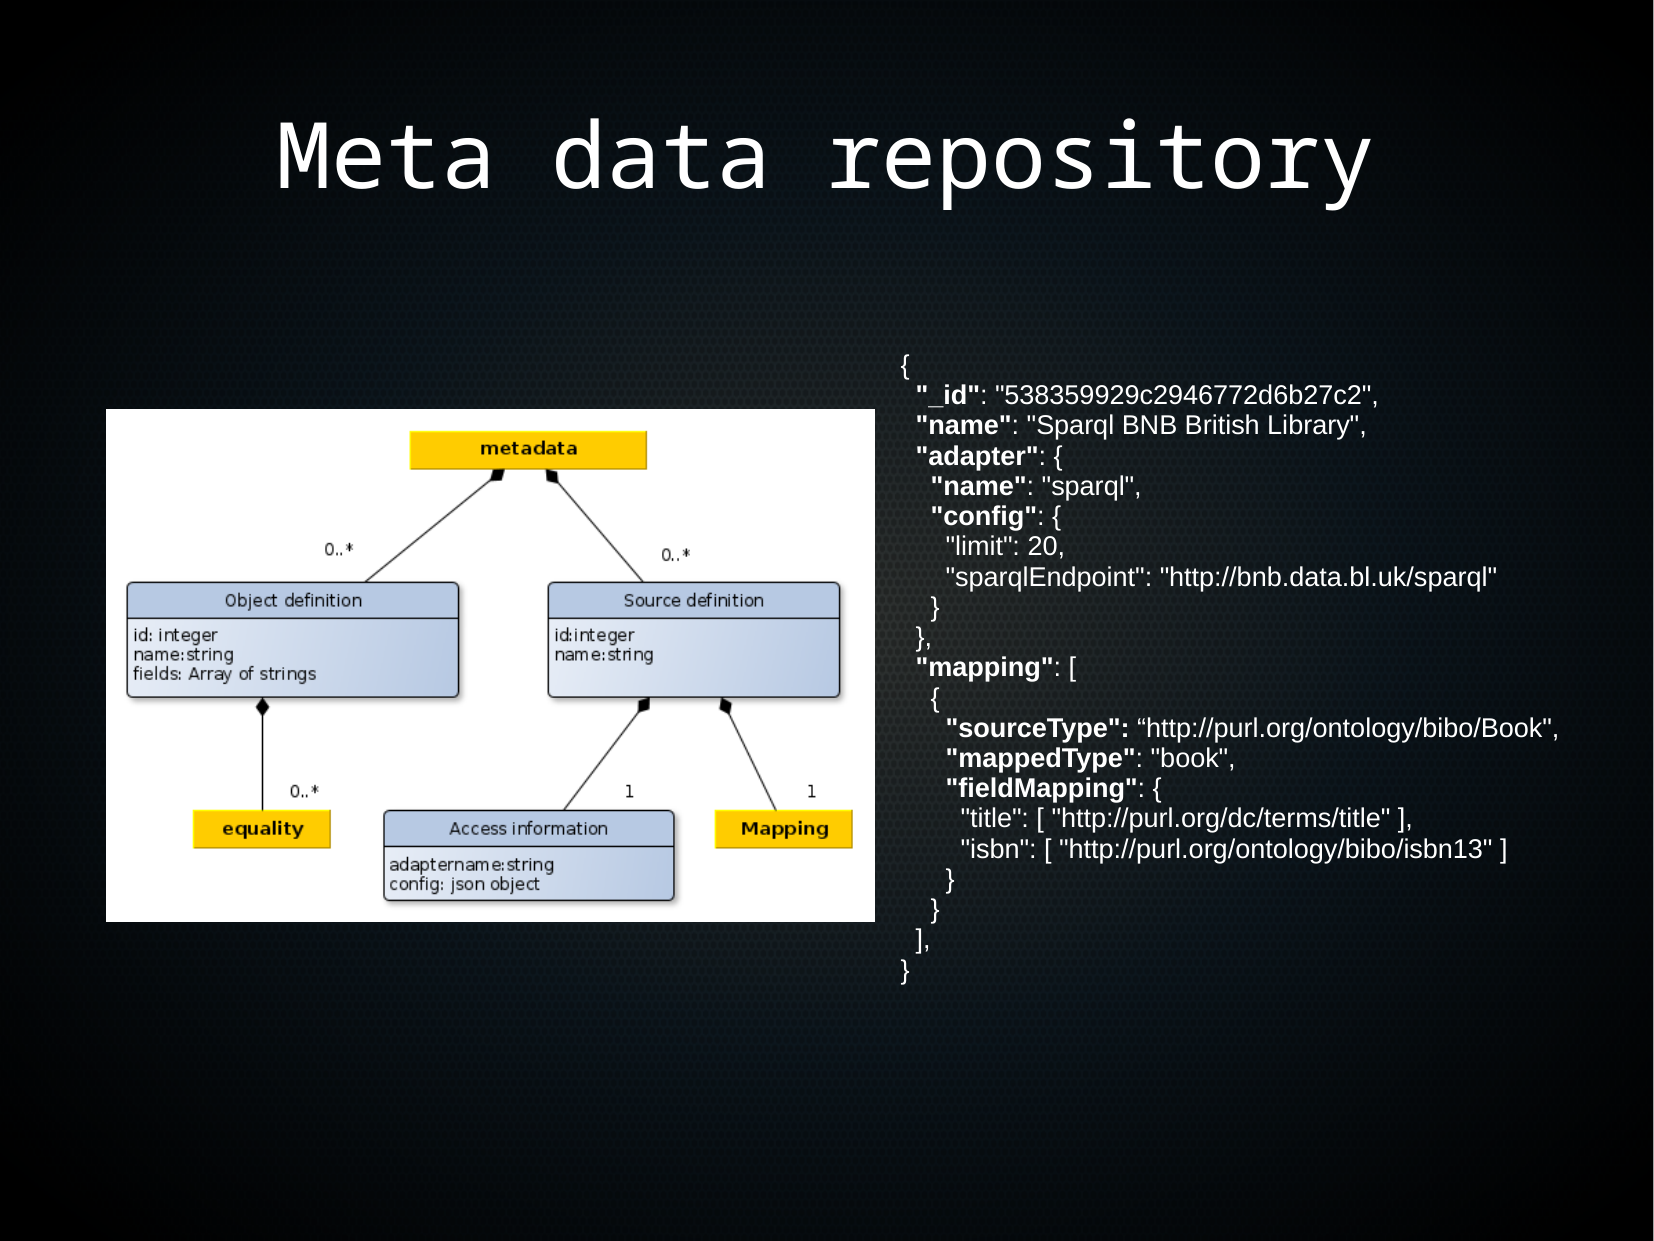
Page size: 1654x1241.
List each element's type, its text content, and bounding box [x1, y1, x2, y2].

picture [0, 0, 1654, 1241]
text_box { "_id": "538359929c2946772d6b27c2", "name": "Sparql BNB British Library", "adapter": { "name": "sparql", "config": { "limit": 20, "sparqlEndpoint": "http://bnb.data.bl.uk/sparql" } }, "mapping": [ { "sourceType": “http://purl.org/ontology/bibo/Book", "mappedType": "book", "fieldMapping": { "title": [ "http://purl.org/dc/terms/title" ], "isbn": [ "http://purl.org/ontology/bibo/isbn13" ] } } ], } [885, 342, 1630, 1123]
title Meta data repository [82, 49, 1571, 257]
